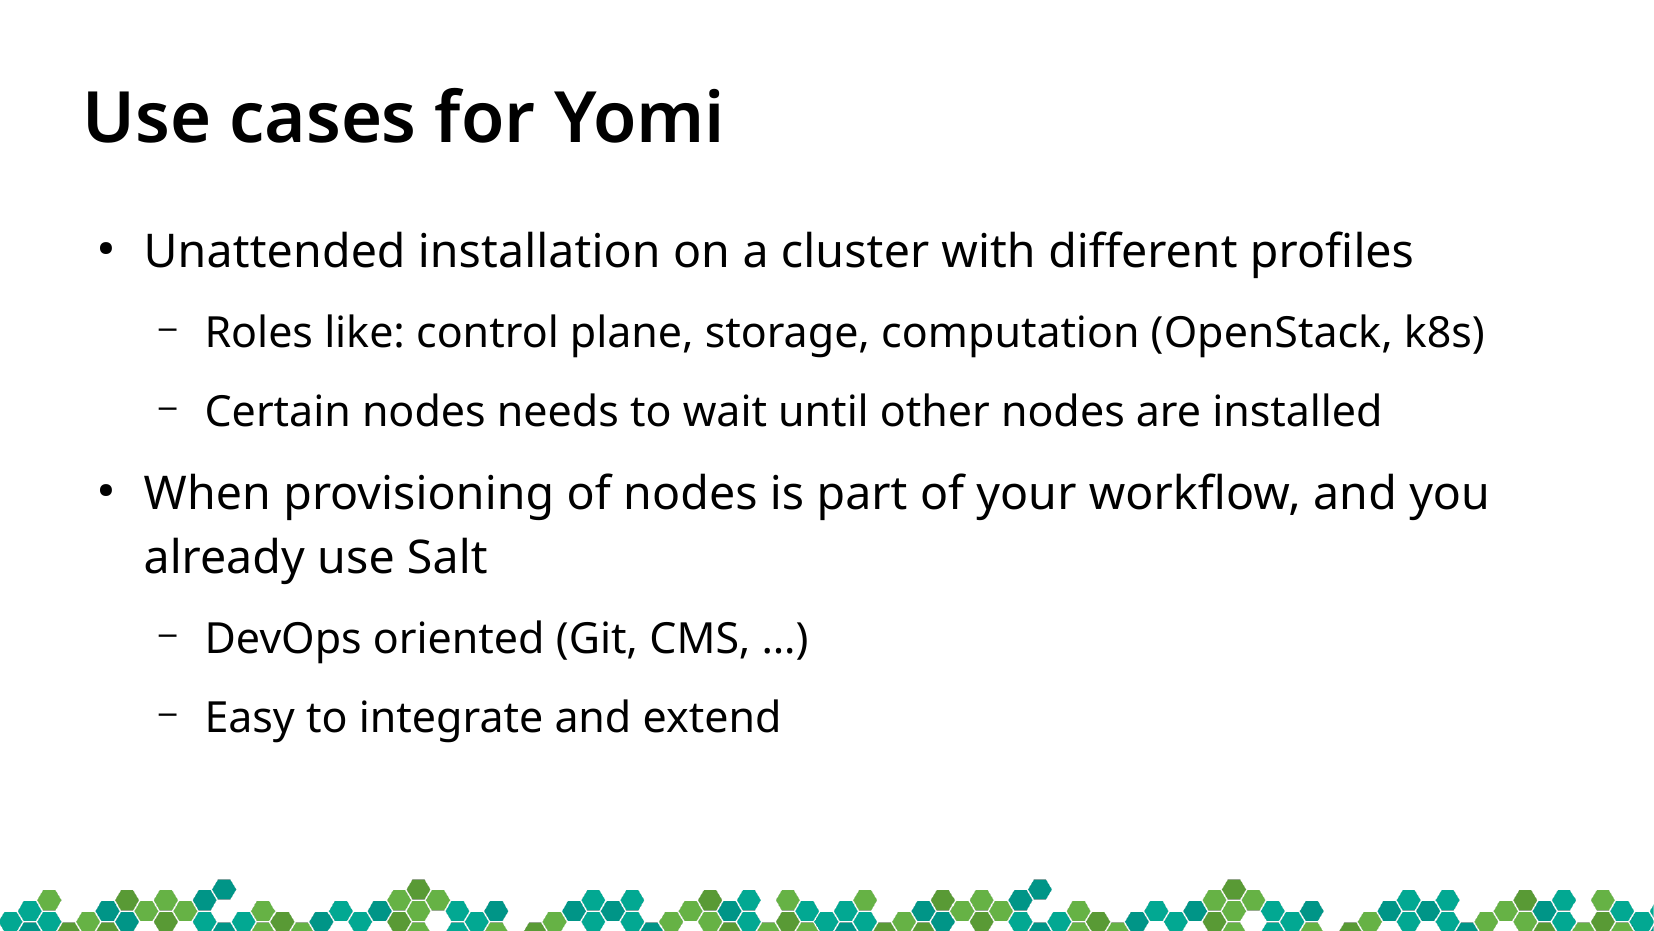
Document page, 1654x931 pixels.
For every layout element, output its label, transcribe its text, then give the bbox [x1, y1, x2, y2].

title Use cases for Yomi [82, 37, 1571, 193]
list Unattended installation on a cluster with different profiles Roles like: control plane, storage, computation (OpenStack, k8s) Certain nodes needs to wait until other nodes are installed When provisioning of nodes is part of your workflow, and you already use Salt DevOps oriented (Git, CMS, …) Easy to integrate and extend [82, 217, 1571, 758]
picture [0, 871, 1654, 931]
